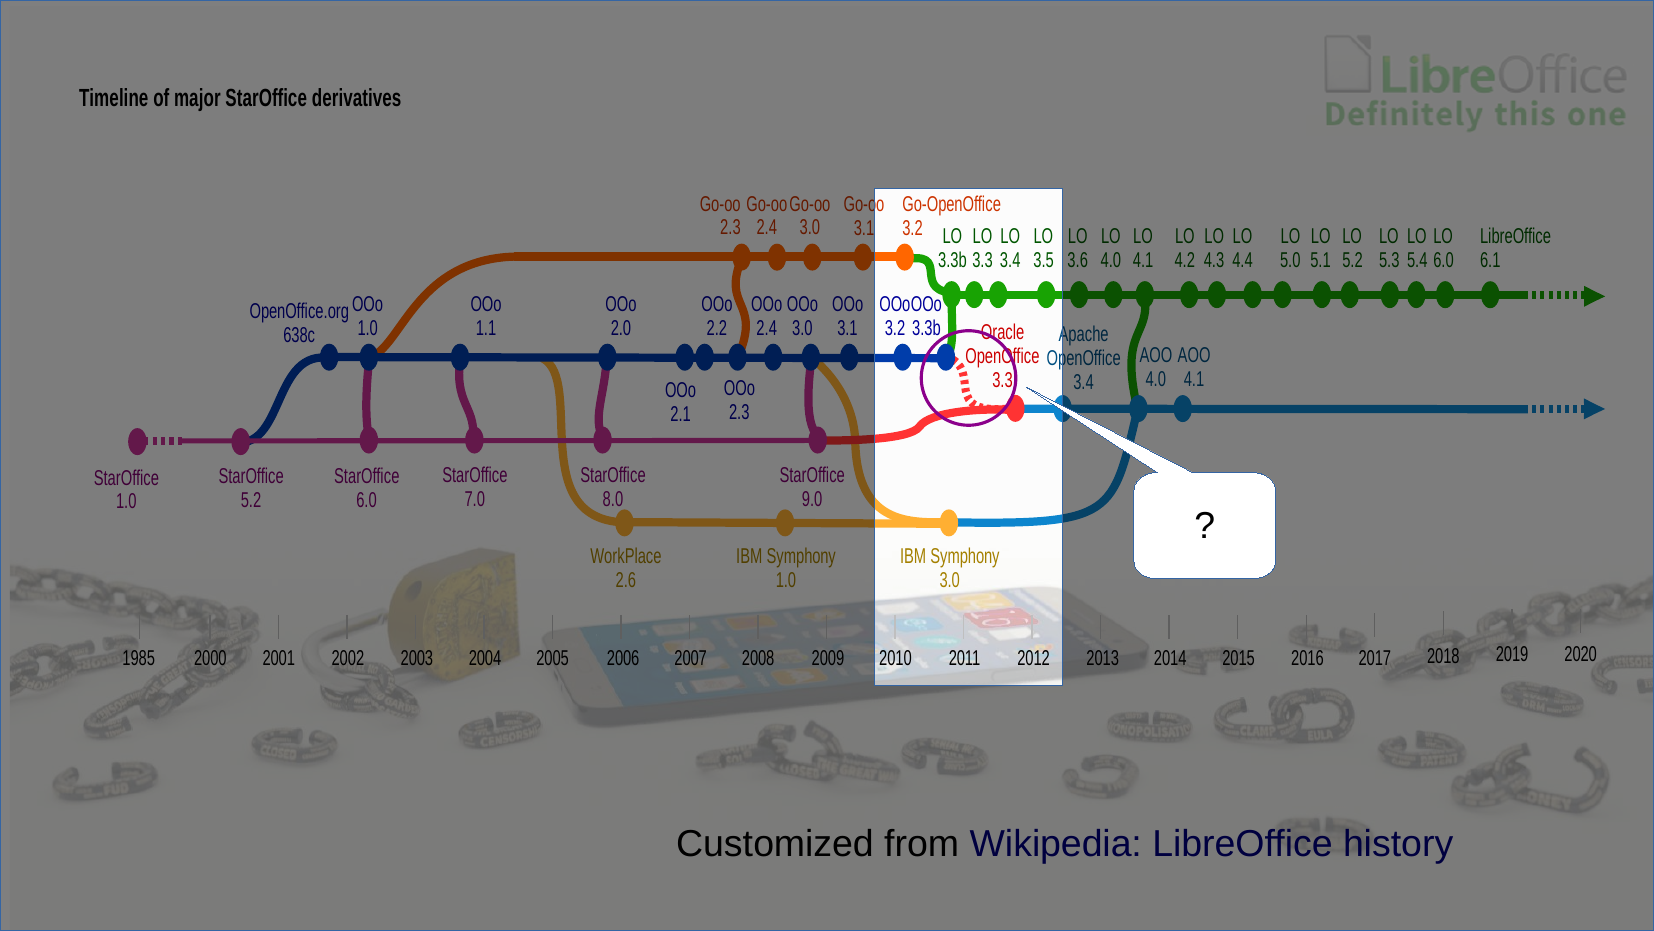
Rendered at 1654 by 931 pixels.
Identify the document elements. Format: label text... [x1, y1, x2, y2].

text_box [0, 0, 1654, 931]
picture [875, 189, 1062, 685]
text_box ? [1026, 387, 1276, 579]
